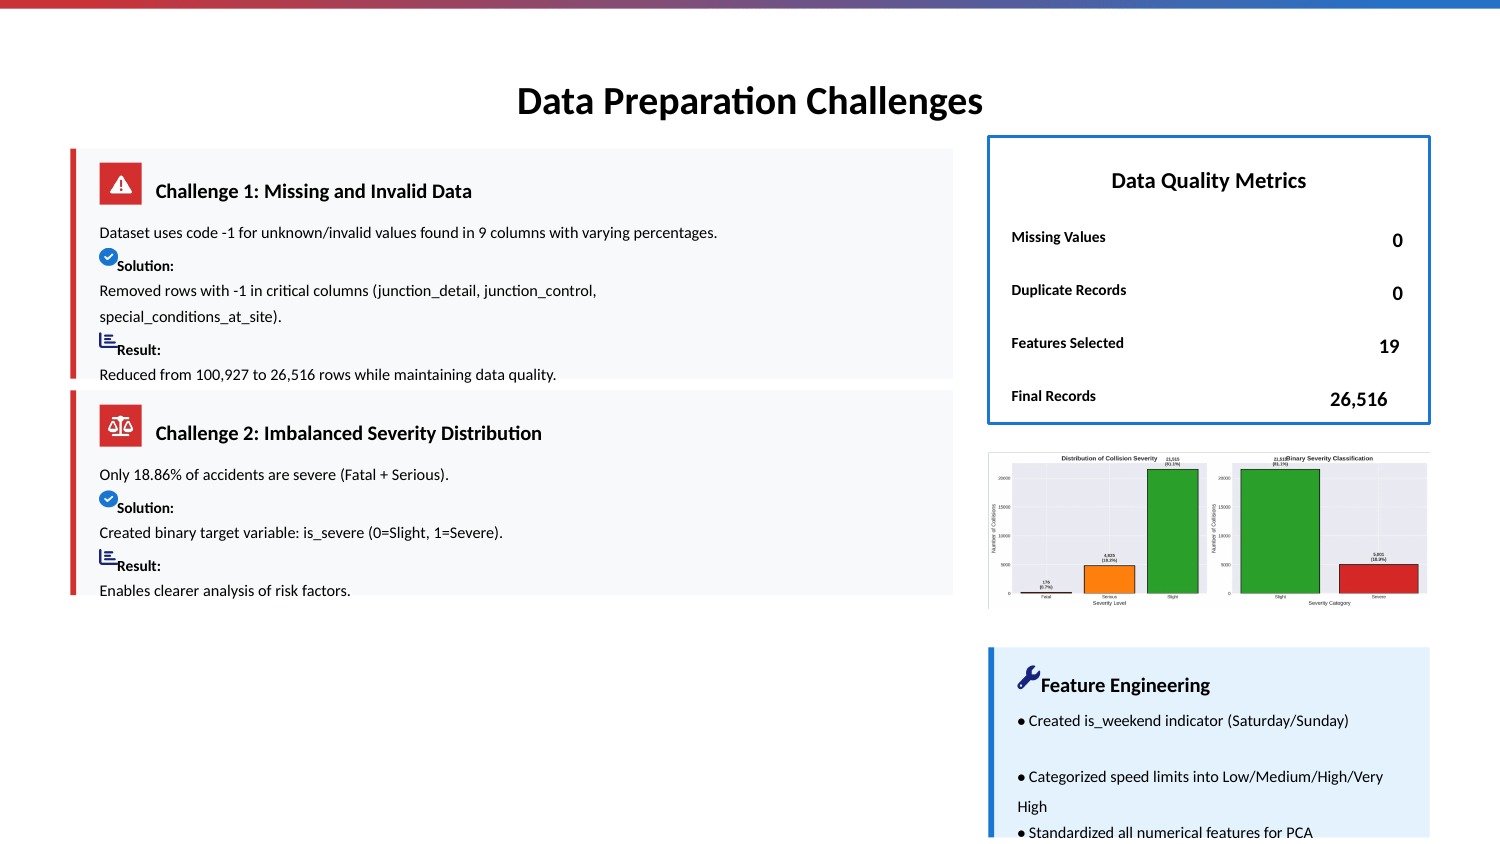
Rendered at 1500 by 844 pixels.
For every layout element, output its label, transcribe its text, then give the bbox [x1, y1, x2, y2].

text_box 19 [1378, 322, 1407, 358]
text_box Result: [117, 328, 182, 353]
text_box Final Records [1011, 379, 1126, 405]
text_box Data Quality Metrics [1011, 155, 1407, 193]
text_box special_conditions_at_site). [99, 295, 321, 326]
text_box Enables clearer analysis of risk factors. [99, 570, 417, 601]
text_box • Categorized speed limits into Low/Medium/High/Very High [1017, 756, 1401, 811]
text_box Feature Engineering [1041, 661, 1286, 697]
text_box Features Selected [1011, 326, 1164, 352]
text_box Duplicate Records [1011, 273, 1167, 299]
text_box Dataset uses code -1 for unknown/invalid values found in 9 columns with varying percentages. [99, 212, 879, 243]
text_box [988, 136, 1430, 424]
text_box Challenge 2: Imbalanced Severity Distribution [155, 409, 692, 445]
text_box • Created is_weekend indicator (Saturday/Sunday) [1017, 700, 1401, 731]
text_box Challenge 1: Missing and Invalid Data [155, 167, 595, 203]
text_box [70, 148, 954, 379]
text_box 26,516 [1330, 375, 1407, 411]
text_box 0 [1392, 216, 1407, 252]
text_box Solution: [117, 486, 200, 512]
picture [0, 0, 1500, 844]
text_box 0 [1395, 289, 1400, 298]
text_box Reduced from 100,927 to 26,516 rows while maintaining data quality. [99, 353, 669, 384]
text_box Data Preparation Challenges [70, 58, 1430, 123]
text_box Only 18.86% of accidents are severe (Fatal + Serious). [99, 454, 535, 485]
text_box [988, 647, 1430, 838]
text_box Removed rows with -1 in critical columns (junction_detail, junction_control, [99, 270, 714, 301]
text_box Solution: [117, 244, 200, 270]
text_box 0 [1395, 236, 1400, 245]
text_box [70, 390, 954, 596]
text_box • Standardized all numerical features for PCA [1017, 811, 1401, 842]
text_box Result: [117, 544, 182, 570]
text_box Missing Values [1011, 220, 1139, 246]
text_box 0 [1392, 269, 1407, 305]
text_box Created binary target variable: is_severe (0=Slight, 1=Severe). [99, 512, 602, 543]
